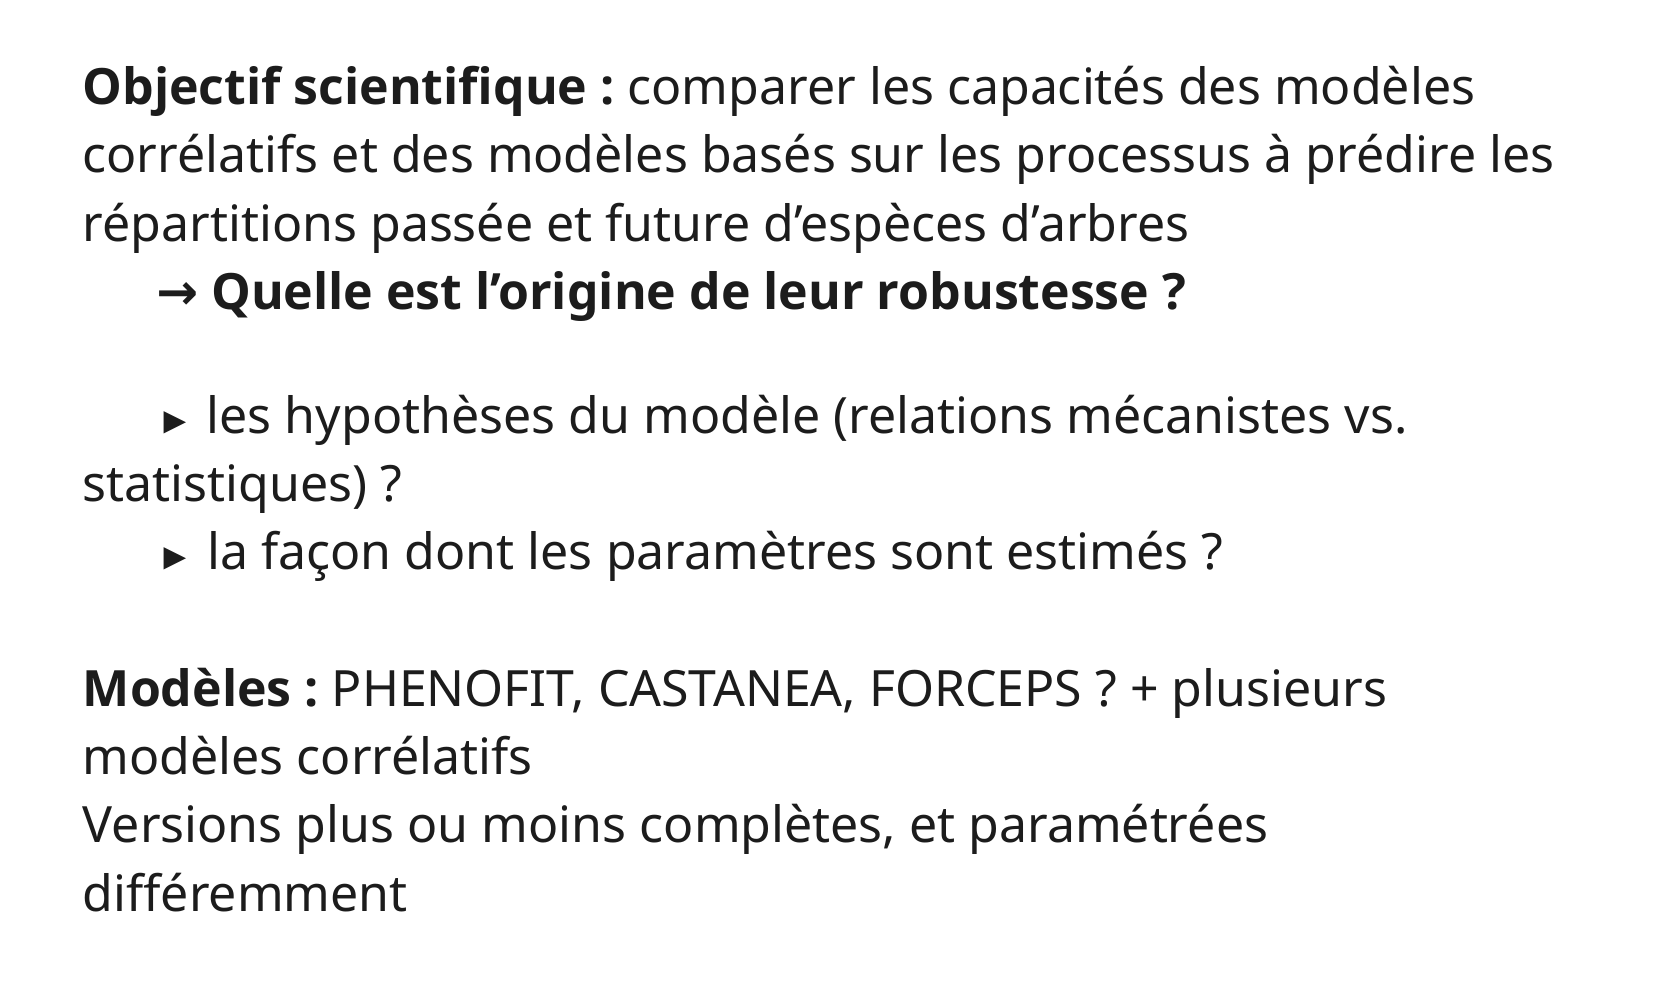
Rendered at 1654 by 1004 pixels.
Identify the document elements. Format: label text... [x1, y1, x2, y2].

subtitle Objectif scientifique : comparer les capacités des modèles corrélatifs et des modèles basés sur les processus à prédire les répartitions passée et future d’espèces d’arbres → Quelle est l’origine de leur robustesse ? ► les hypothèses du modèle (relations mécanistes vs. statistiques) ? ► la façon dont les paramètres sont estimés ? Modèles : PHENOFIT, CASTANEA, FORCEPS ? + plusieurs modèles corrélatifs Versions plus ou moins complètes, et paramétrées différemment Périodes : - passé lointain (Holocène) - passé proche (1850-2015) - présent (calibration) - futur proche (2025-2100) [82, 50, 1571, 968]
